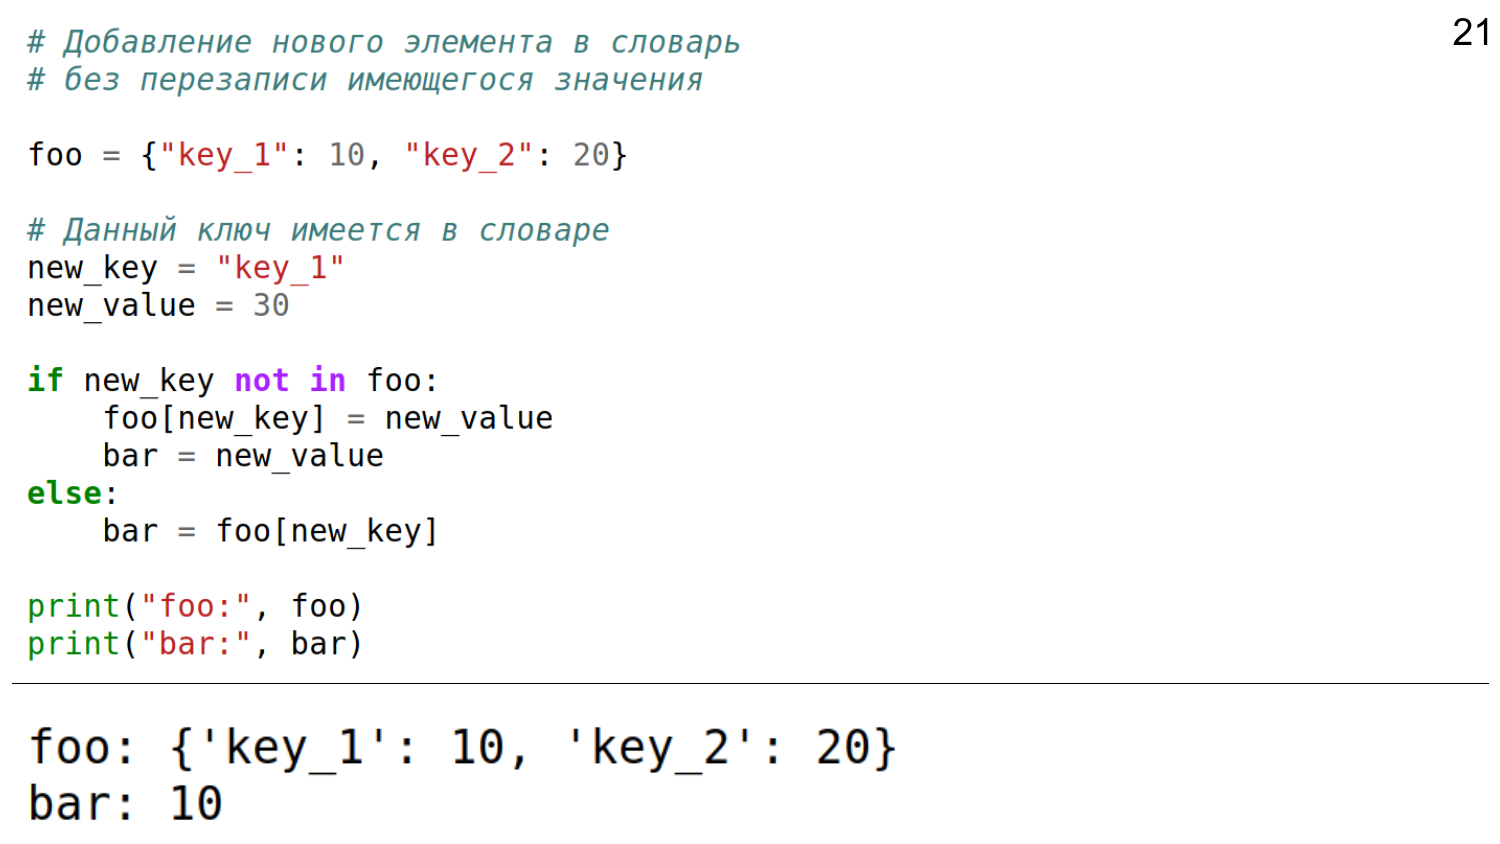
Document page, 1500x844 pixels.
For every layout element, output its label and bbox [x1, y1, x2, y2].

picture [16, 715, 906, 831]
picture [13, 14, 767, 670]
